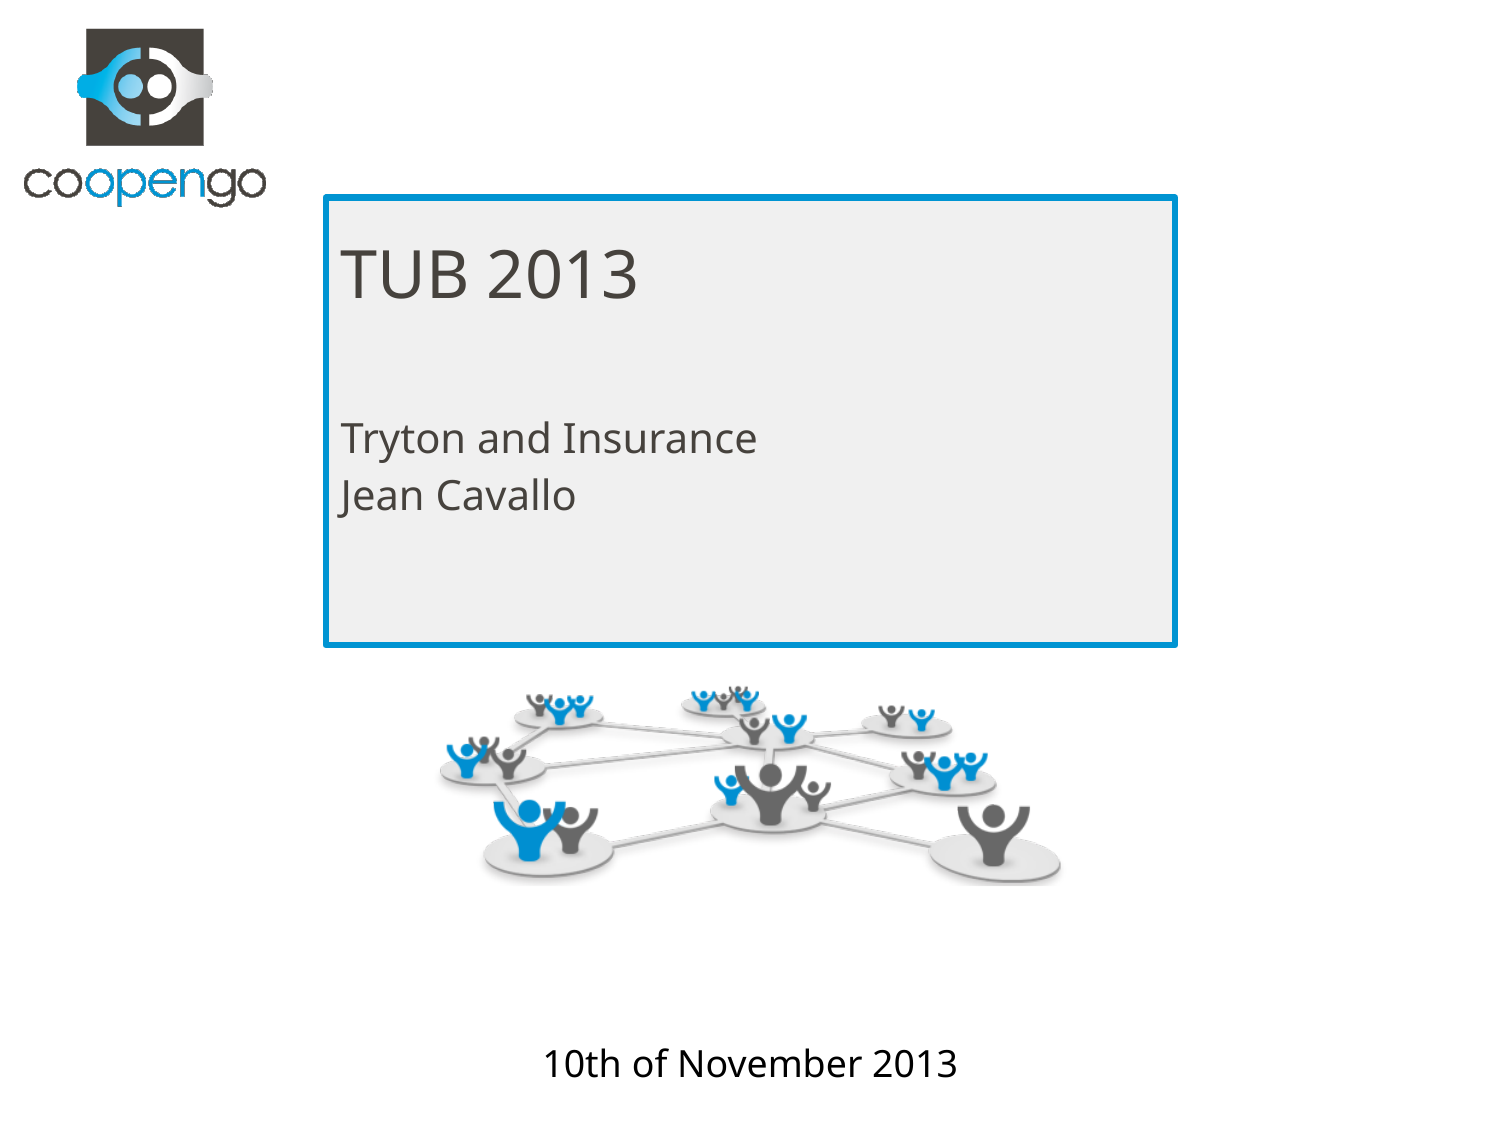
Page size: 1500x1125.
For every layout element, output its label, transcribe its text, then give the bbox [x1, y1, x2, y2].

picture [431, 656, 1070, 916]
picture [23, 28, 266, 209]
title TUB 2013 Tryton and Insurance Jean Cavallo [325, 197, 1176, 646]
text_box 10th of November 2013 [466, 987, 1035, 1093]
